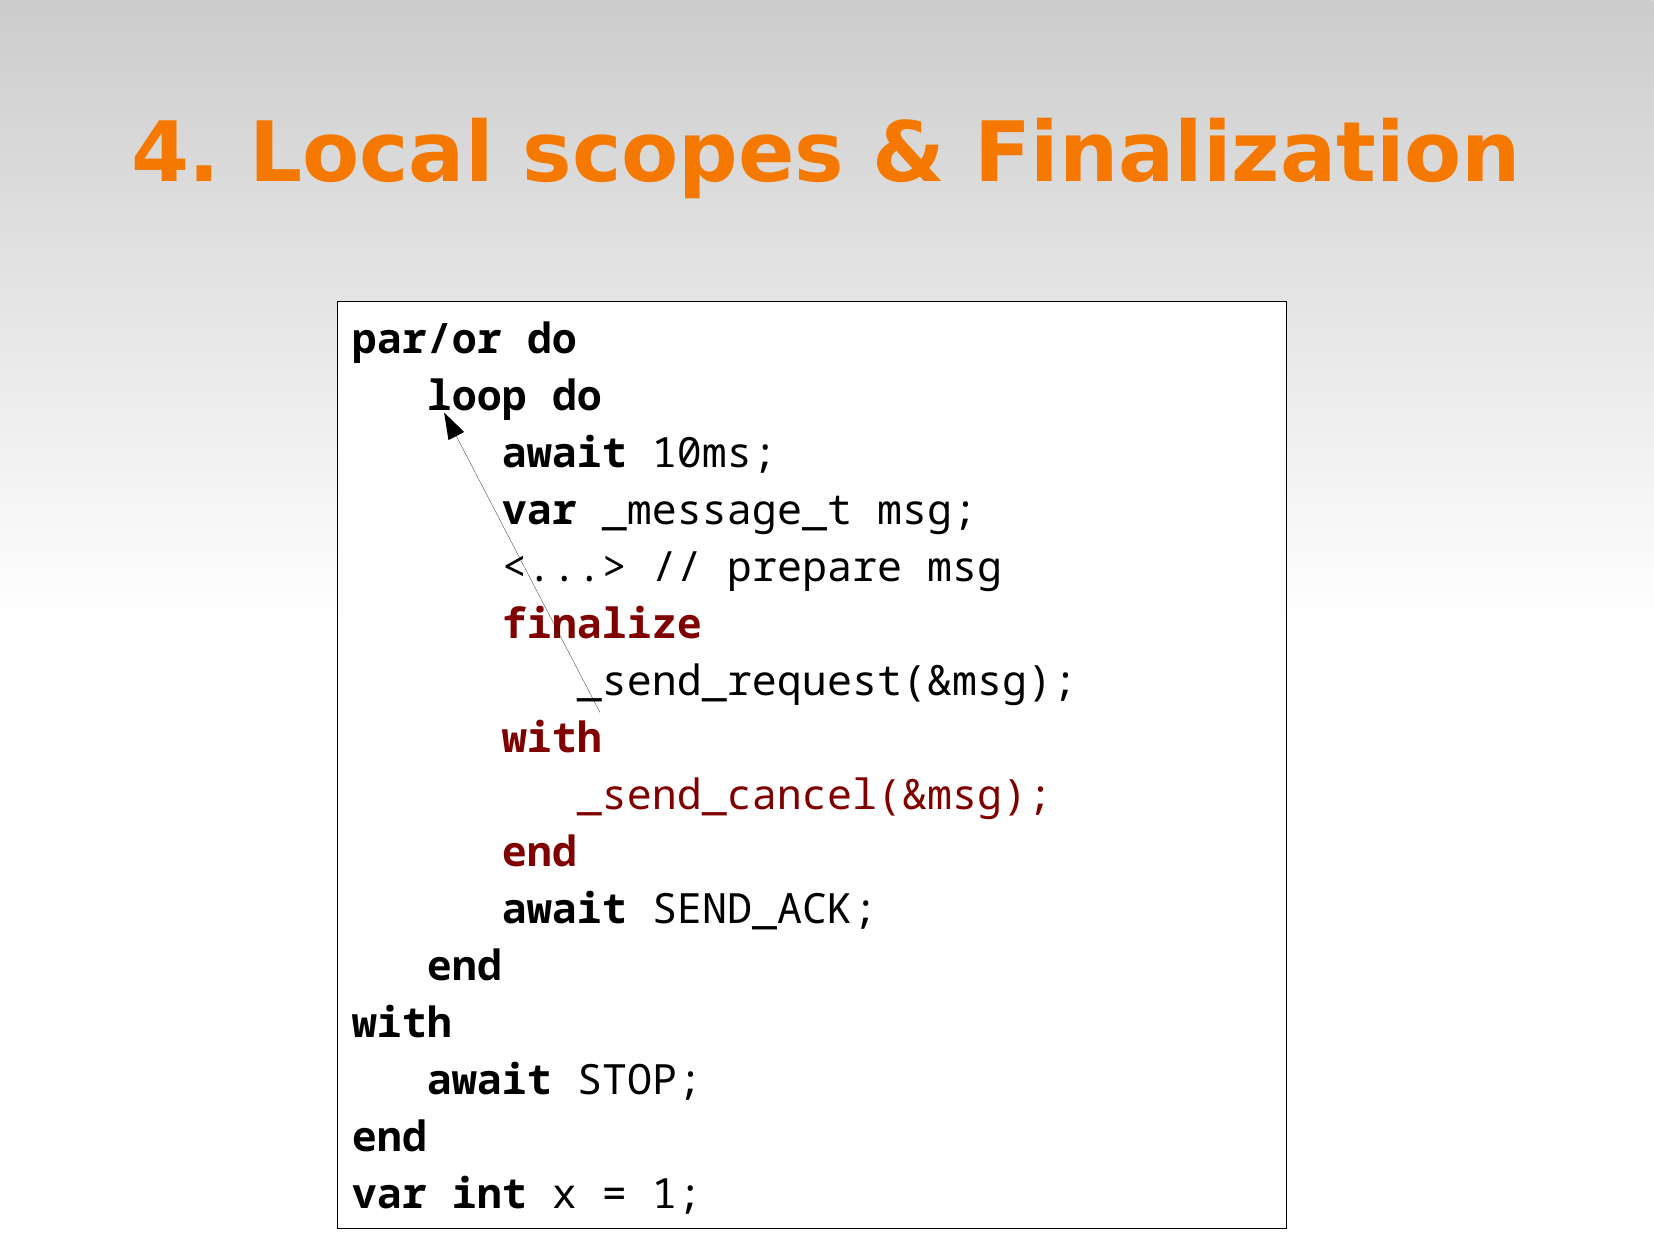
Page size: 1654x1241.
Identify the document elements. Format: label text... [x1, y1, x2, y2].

text_box par/or do loop do await 10ms; var _message_t msg; <...> // prepare msg finalize _send_request(&msg); with _send_cancel(&msg); end await SEND_ACK; end with await STOP; end var int x = 1; [337, 301, 1287, 1113]
title 4. Local scopes & Finalization [82, 49, 1571, 257]
